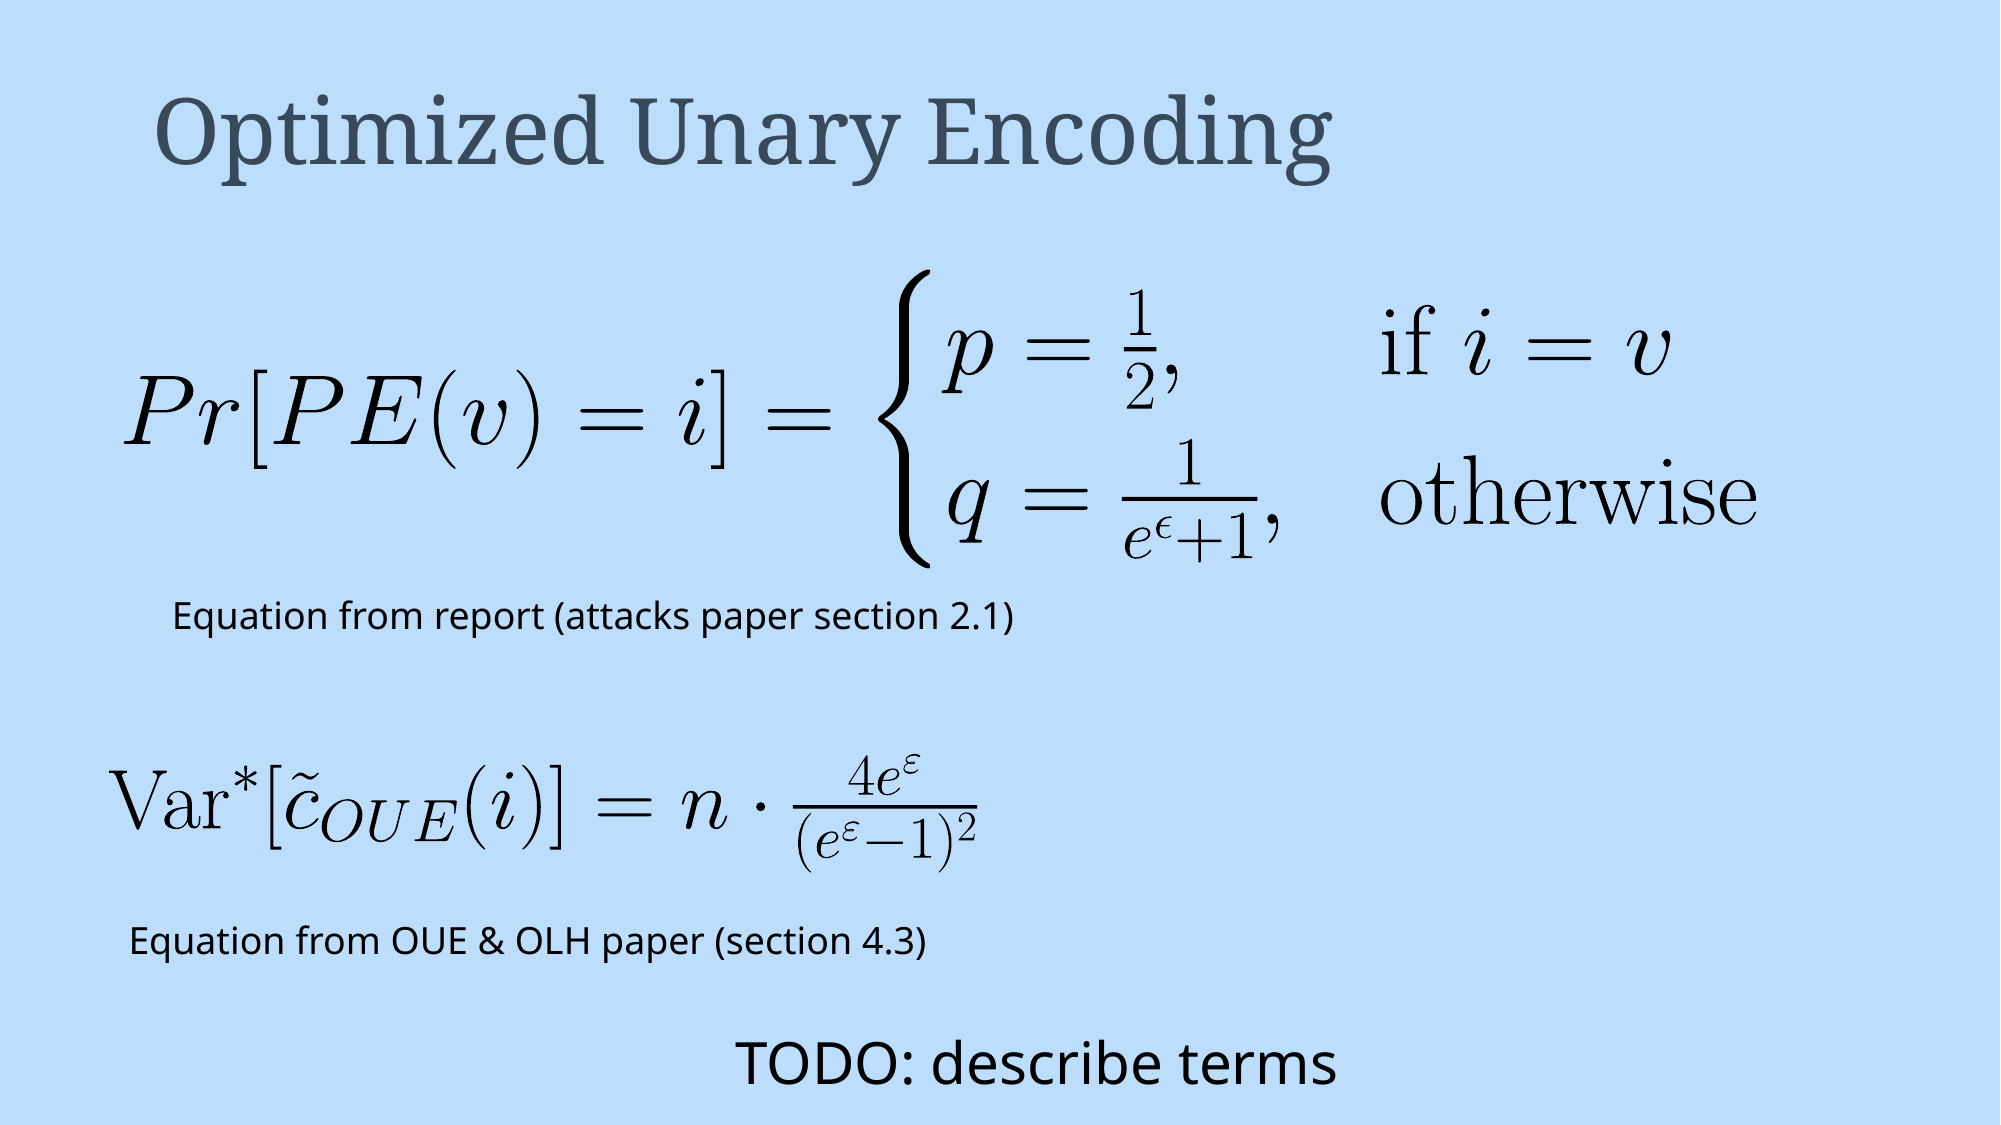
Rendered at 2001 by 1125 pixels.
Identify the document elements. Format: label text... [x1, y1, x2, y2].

text_box Equation from OUE & OLH paper (section 4.3) ​ [113, 909, 1114, 1061]
text_box TODO: describe terms​ ​​ ​ [720, 1039, 1721, 1125]
picture [0, 103, 2000, 1084]
title Optimized Unary Encoding [137, 59, 1863, 103]
